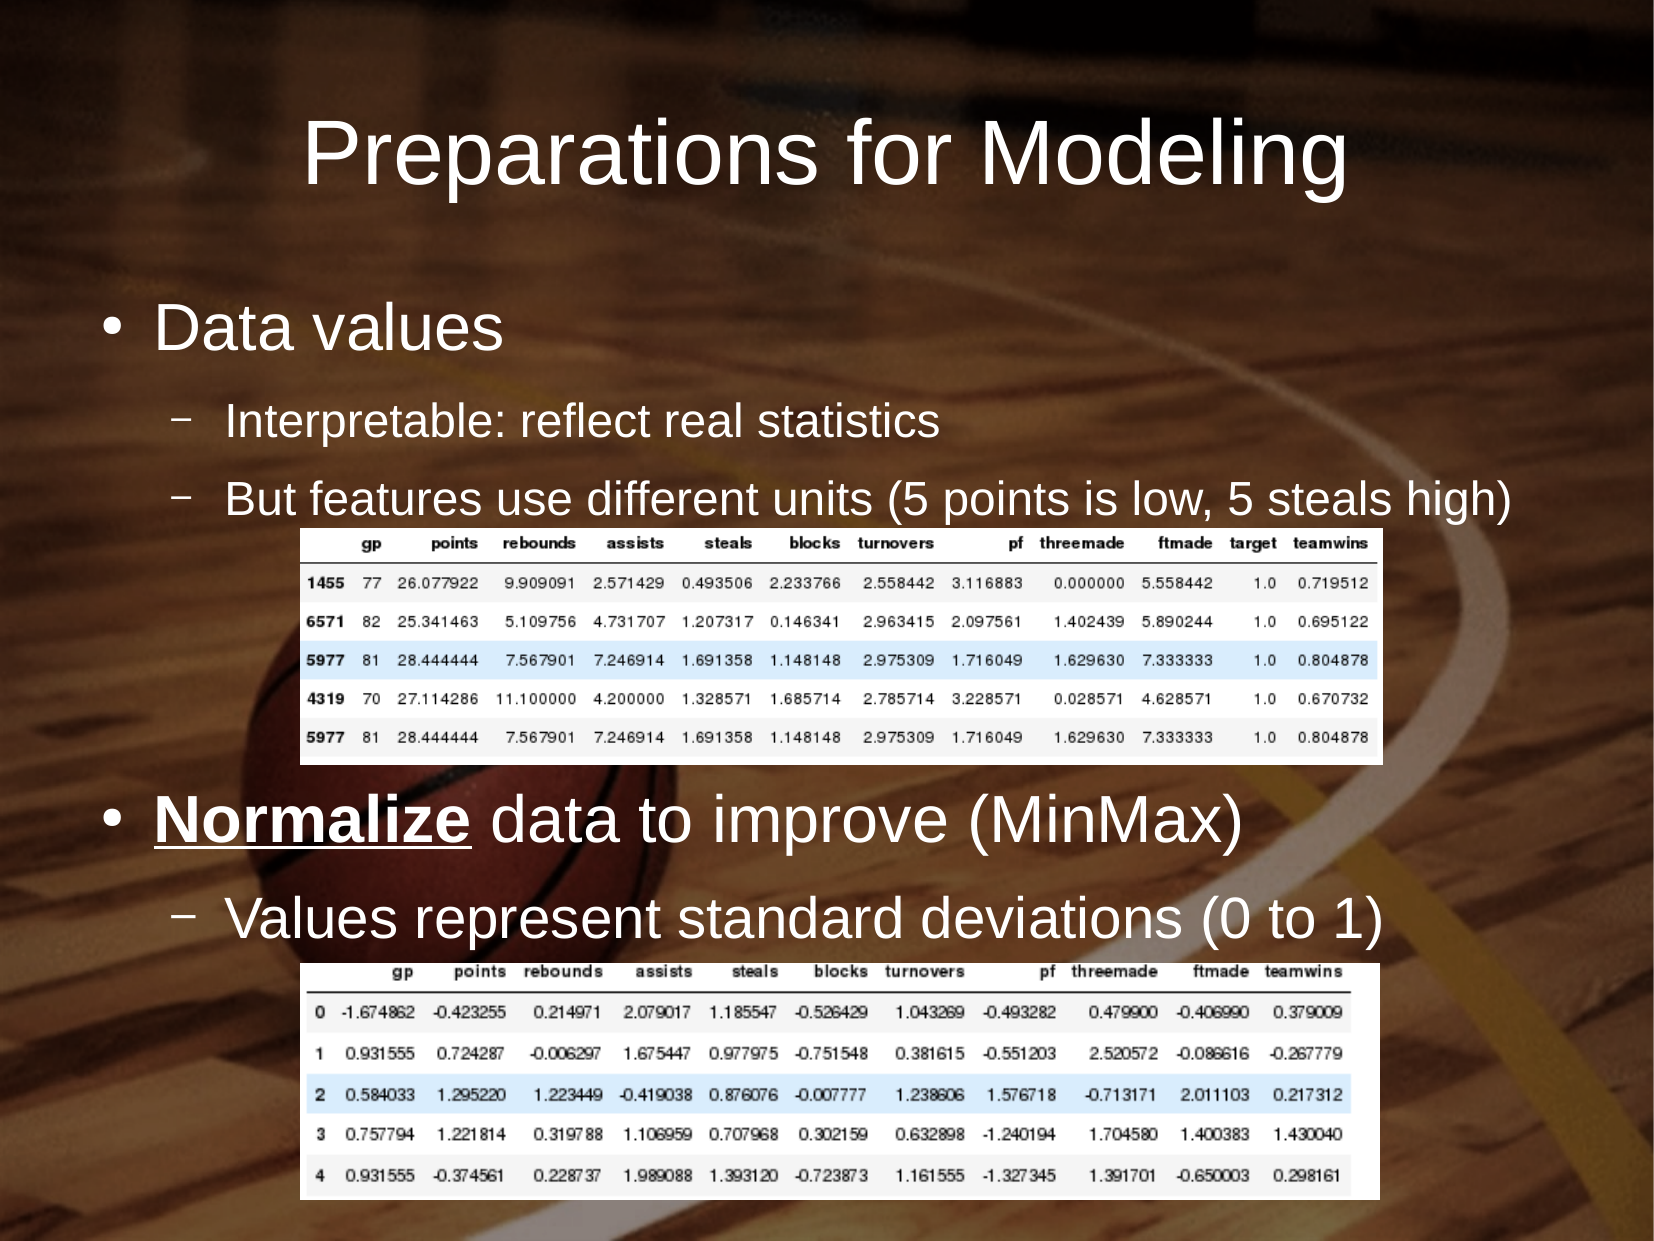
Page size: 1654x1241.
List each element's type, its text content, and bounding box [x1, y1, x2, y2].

title Preparations for Modeling [82, 49, 1571, 257]
picture [300, 963, 1380, 1201]
list Data values Interpretable: reflect real statistics But features use different units (5 points is low, 5 steals high) Normalize data to improve (MinMax) Values represent standard deviations (0 to 1) [82, 290, 1571, 1216]
picture [300, 528, 1383, 766]
